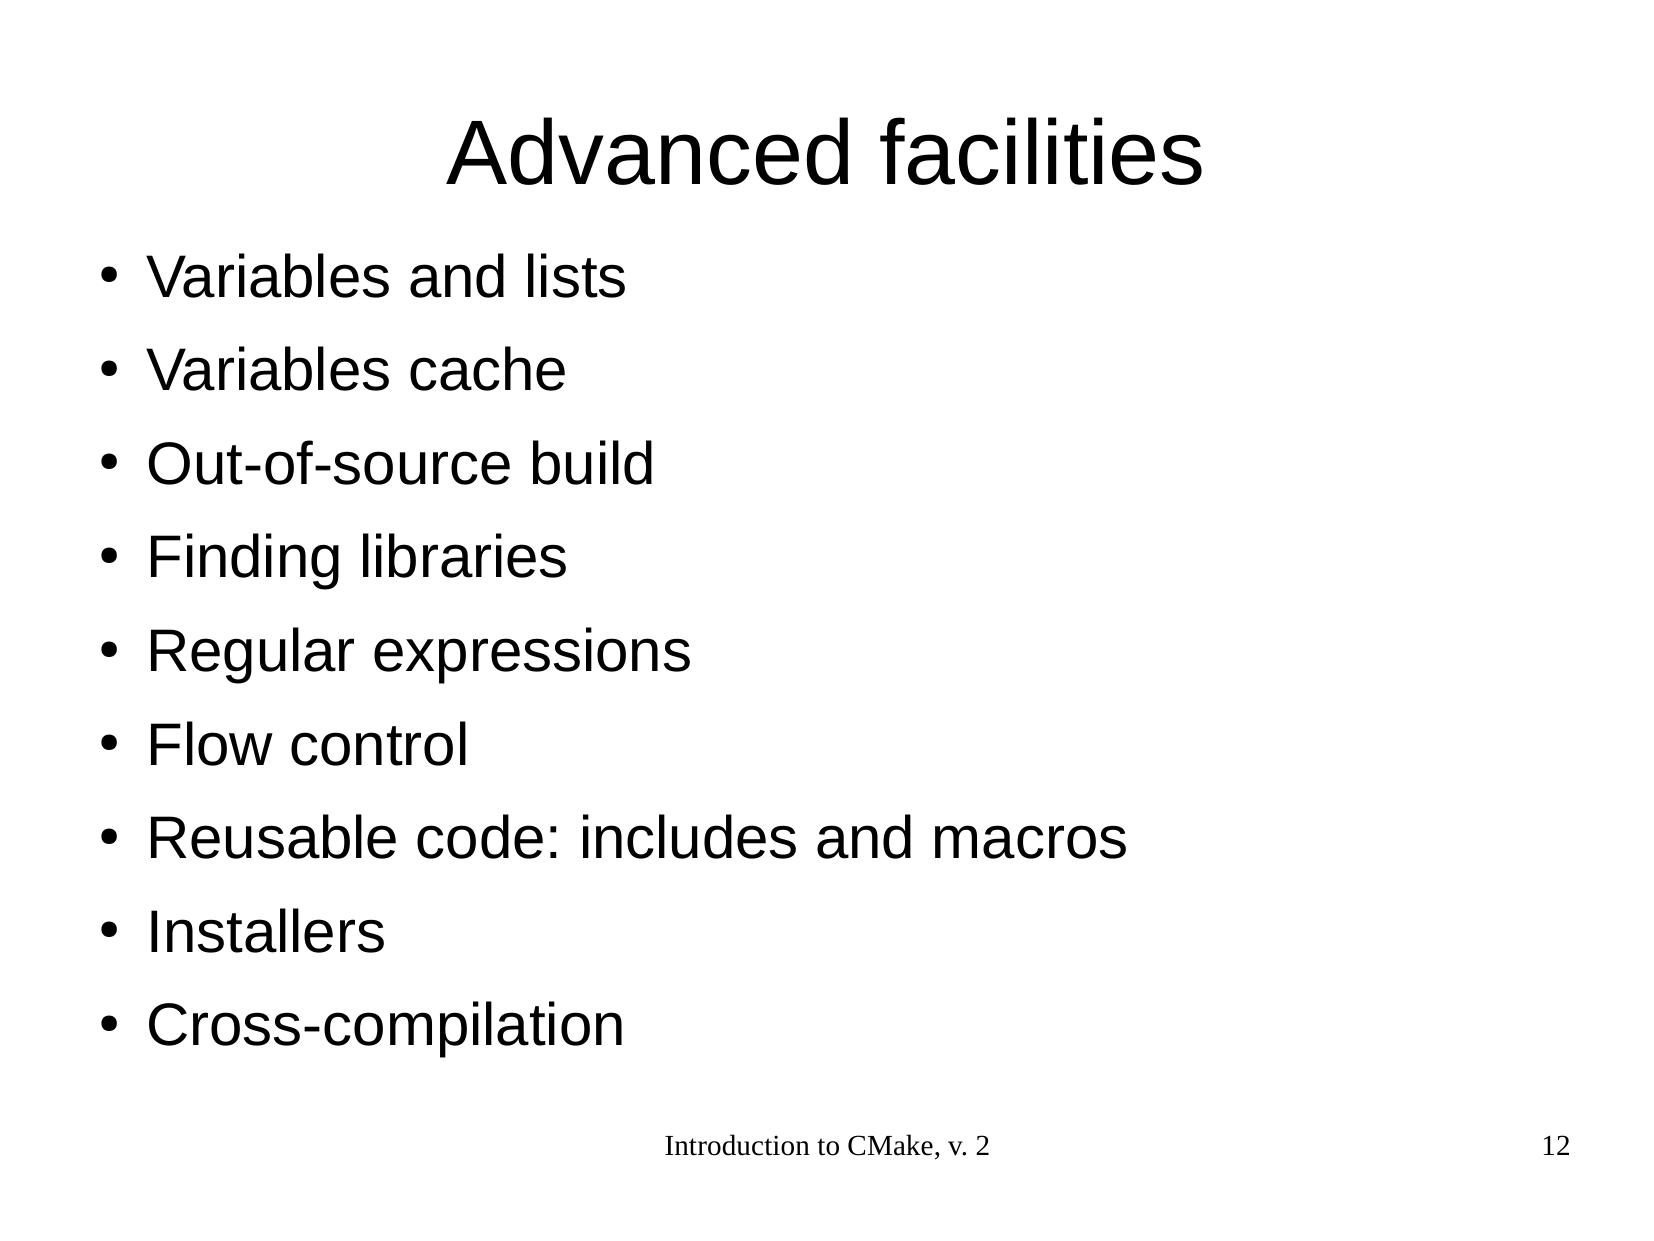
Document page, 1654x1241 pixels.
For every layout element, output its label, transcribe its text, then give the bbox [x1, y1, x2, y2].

list Variables and lists Variables cache Out-of-source build Finding libraries Regular expressions Flow control Reusable code: includes and macros Installers Cross-compilation [82, 242, 1571, 1062]
title Advanced facilities [82, 49, 1571, 242]
